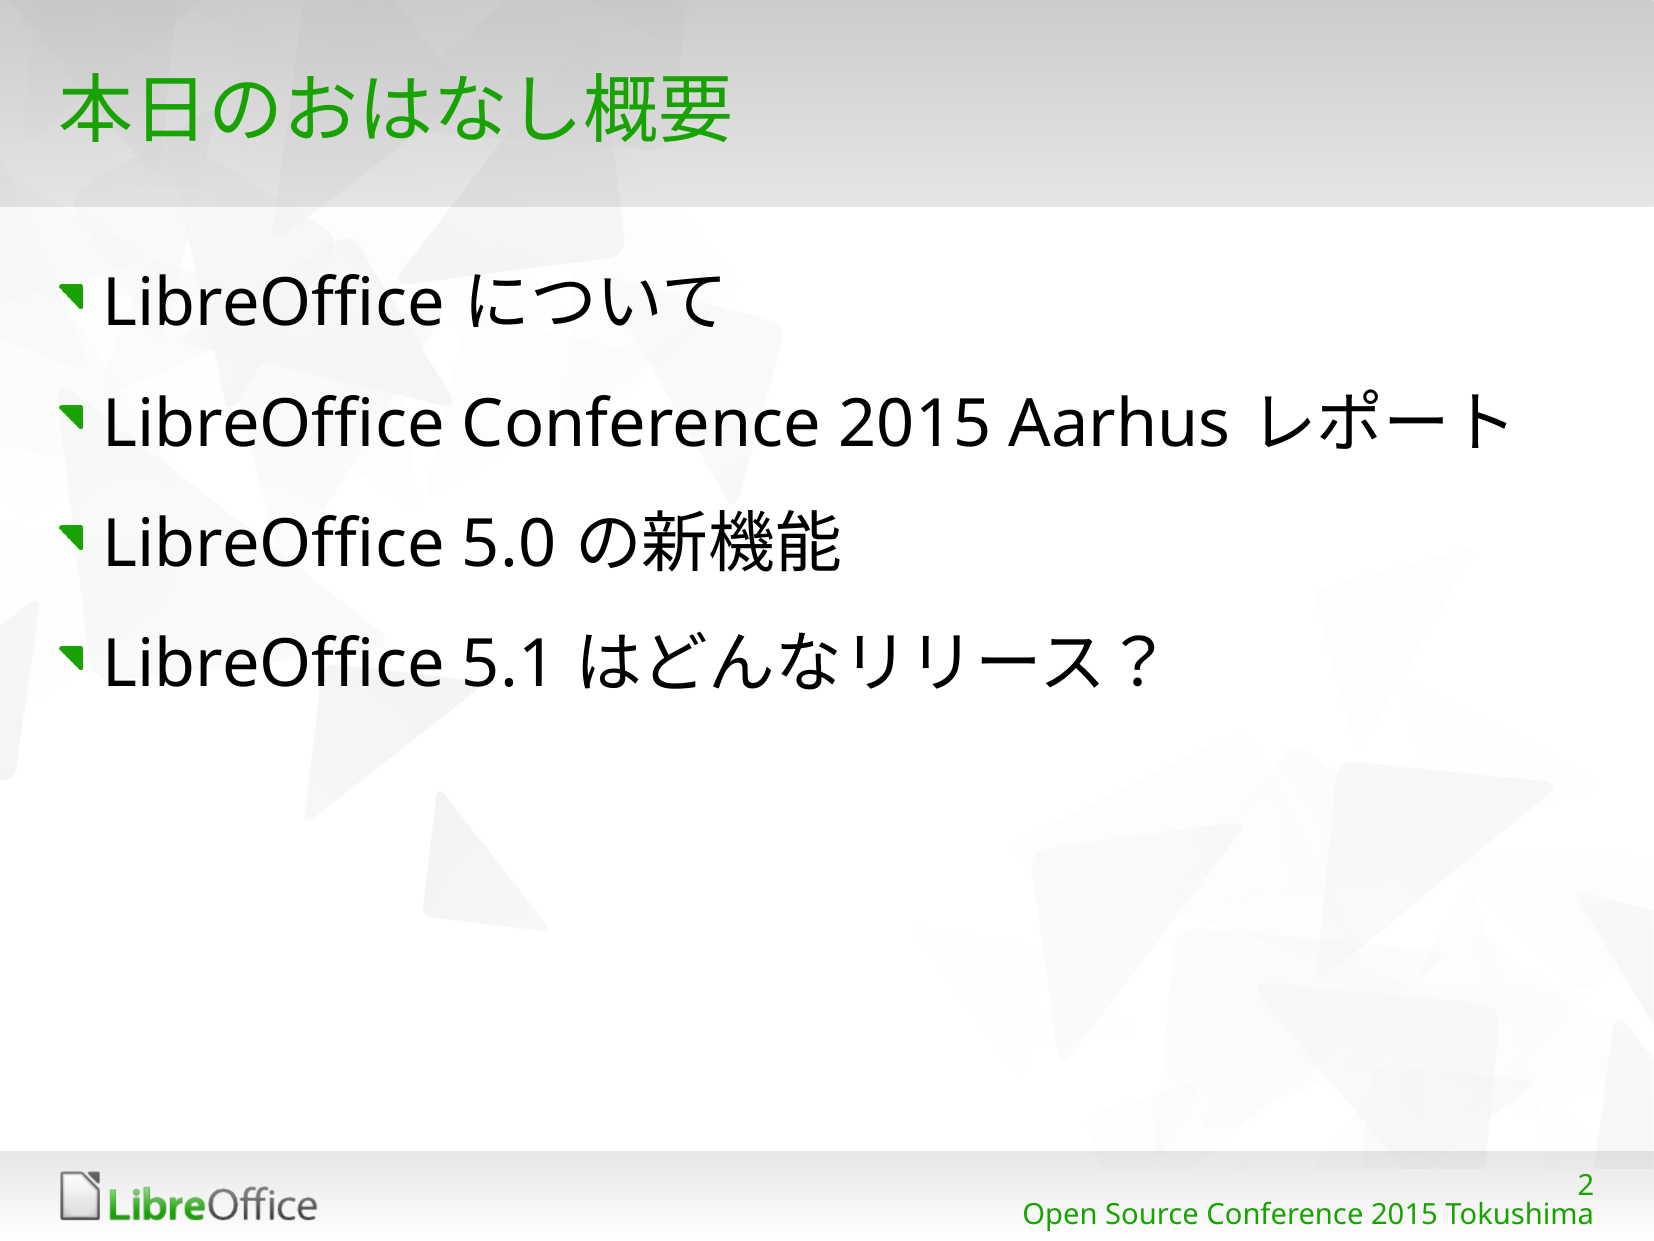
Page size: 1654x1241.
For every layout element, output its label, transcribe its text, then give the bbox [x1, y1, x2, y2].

picture [41, 1152, 337, 1240]
title 本日のおはなし概要 [59, 29, 1595, 178]
picture [915, 548, 1654, 1169]
list LibreOfficeについて LibreOffice Conference 2015 Aarhusレポート LibreOffice 5.0の新機能 LibreOffice 5.1はどんなリリース？ [59, 248, 1595, 968]
picture [0, 0, 783, 931]
